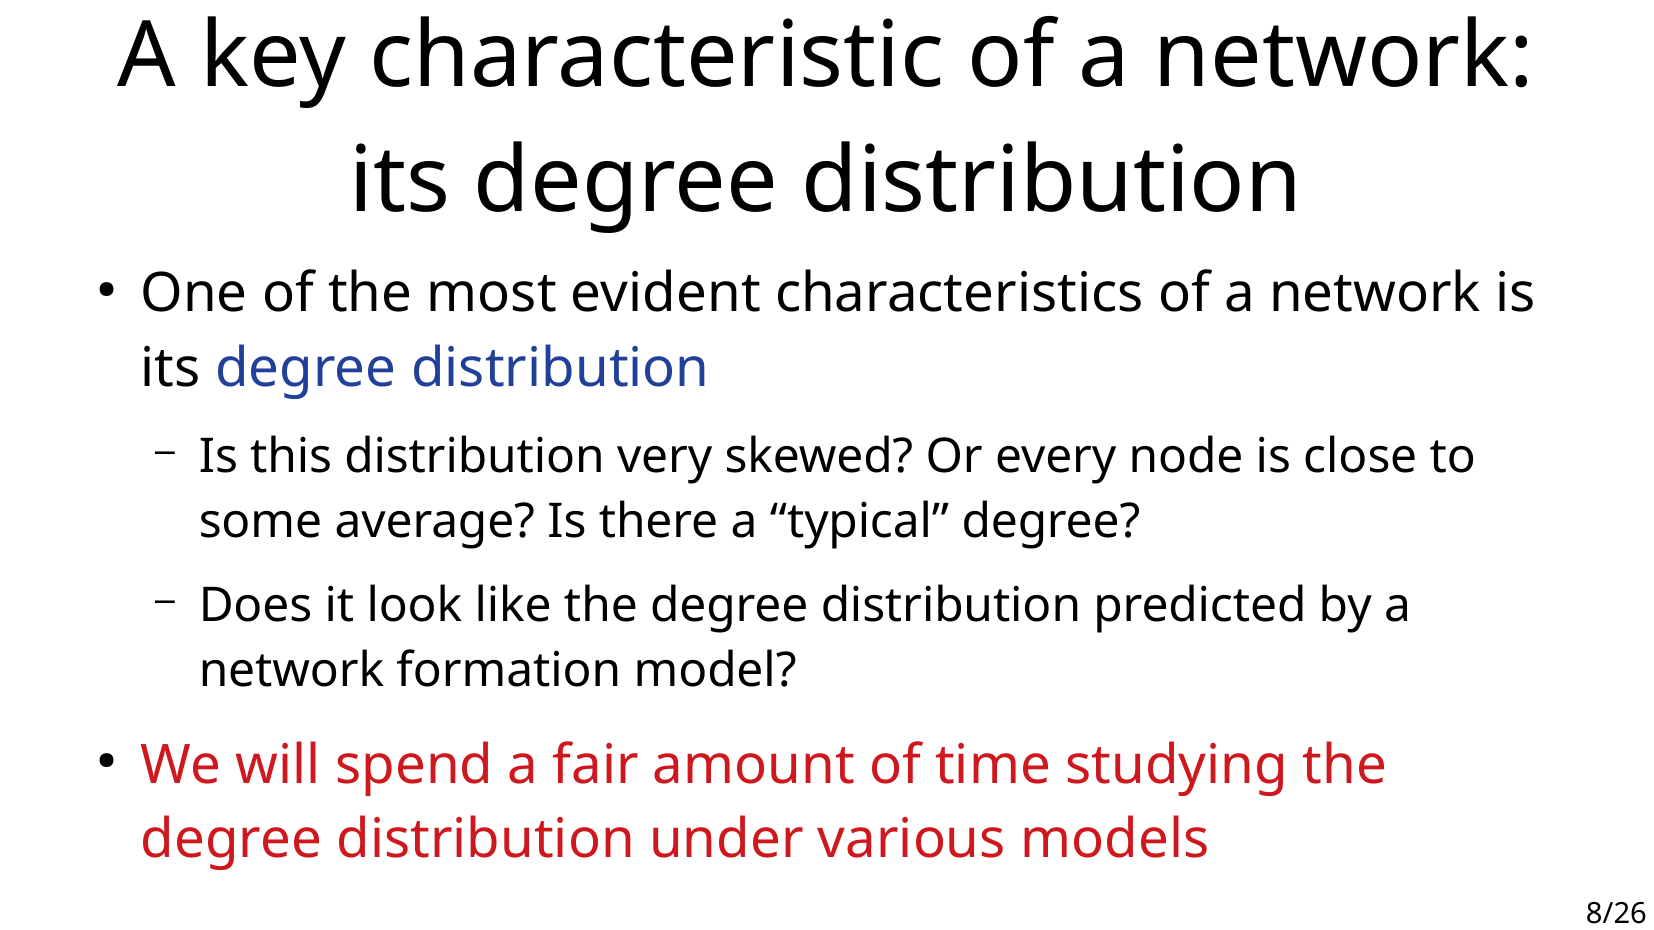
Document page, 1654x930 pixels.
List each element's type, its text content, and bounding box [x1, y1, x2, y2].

title A key characteristic of a network: its degree distribution [82, 1, 1571, 225]
list One of the most evident characteristics of a network is its degree distribution Is this distribution very skewed? Or every node is close to some average? Is there a “typical” degree? Does it look like the degree distribution predicted by a network formation model? We will spend a fair amount of time studying the degree distribution under various models [82, 252, 1571, 886]
